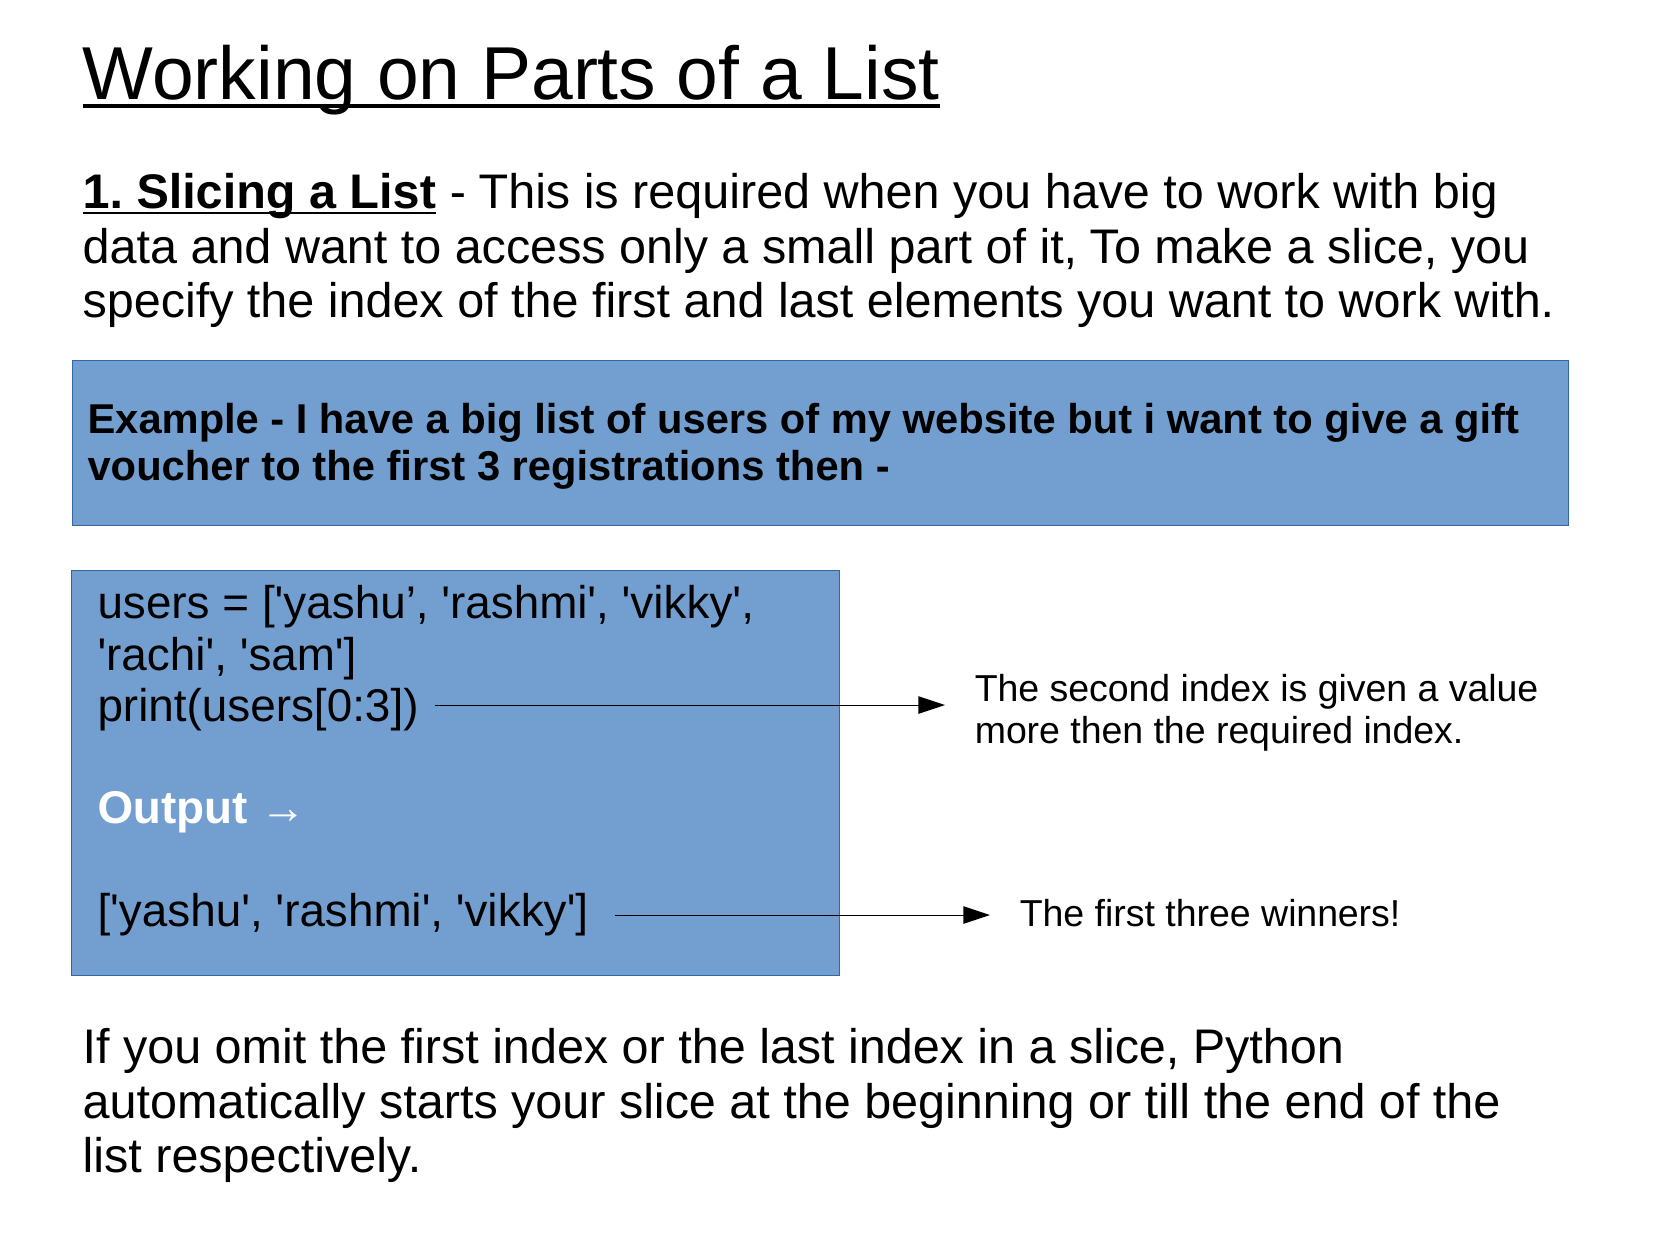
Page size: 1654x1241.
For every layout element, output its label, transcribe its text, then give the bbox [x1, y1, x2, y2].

text_box The second index is given a value more then the required index. [960, 660, 1591, 759]
title Working on Parts of a List [82, 0, 1571, 165]
list 1. Slicing a List - This is required when you have to work with big data and want to access only a small part of it, To make a slice, you specify the index of the first and last elements you want to work with. If you omit the first index or the last index in a slice, Python automatically starts your slice at the beginning or till the end of the list respectively. [82, 165, 1571, 1201]
text_box Example - I have a big list of users of my website but i want to give a gift voucher to the first 3 registrations then - [72, 360, 1569, 526]
text_box users = ['yashu’, 'rashmi', 'vikky', 'rachi', 'sam'] print(users[0:3]) Output → ['yashu', 'rashmi', 'vikky'] [82, 570, 841, 976]
text_box The first three winners! [1005, 885, 1576, 942]
text_box [71, 570, 82, 976]
